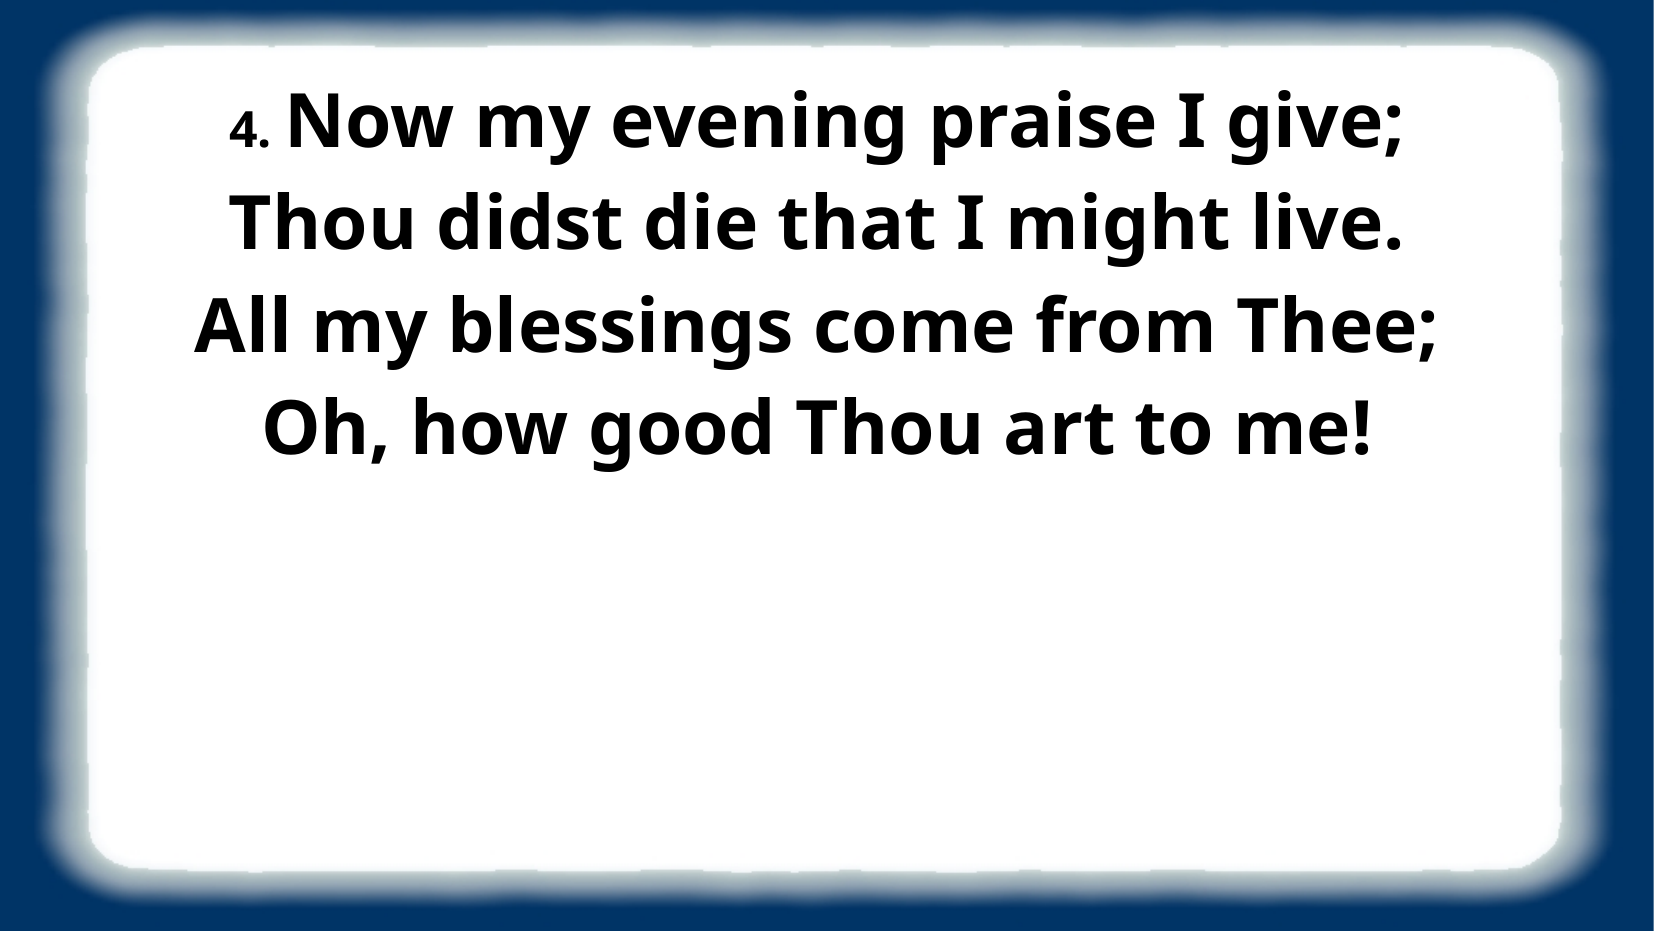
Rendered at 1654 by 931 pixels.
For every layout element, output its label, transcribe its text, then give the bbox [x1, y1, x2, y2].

picture [0, 0, 1654, 931]
text_box 4. Now my evening praise I give; Thou didst die that I might live. All my blessings come from Thee; Oh, how good Thou art to me! [135, 60, 1501, 475]
